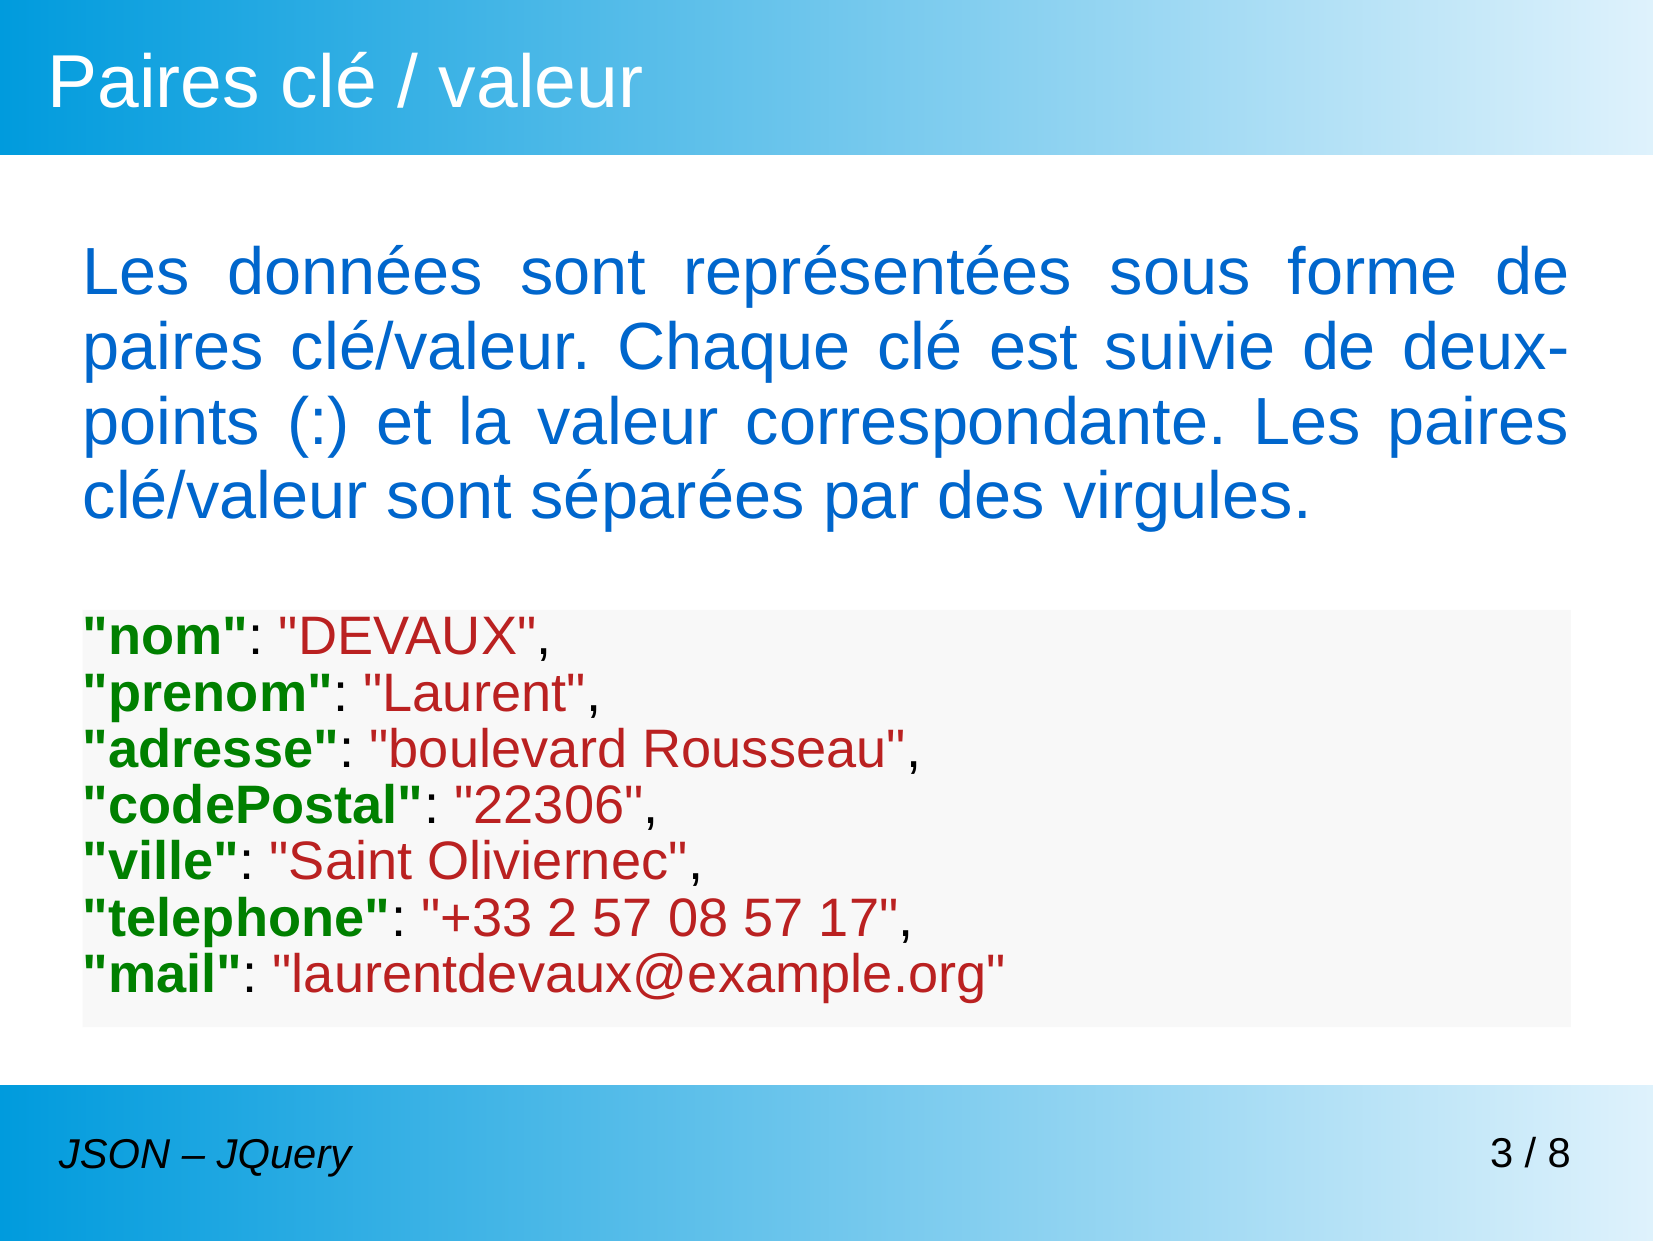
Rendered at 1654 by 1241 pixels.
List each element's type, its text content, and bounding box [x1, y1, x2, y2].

picture [137, 1086, 142, 1240]
list Les données sont représentées sous forme de paires clé/valeur. Chaque clé est suivie de deux-points (:) et la valeur correspondante. Les paires clé/valeur sont séparées par des virgules. [82, 234, 1571, 578]
title Paires clé / valeur [47, 28, 1536, 134]
list "nom": "DEVAUX", "prenom": "Laurent", "adresse": "boulevard Rousseau", "codePostal": "22306", "ville": "Saint Oliviernec", "telephone": "+33 2 57 08 57 17", "mail": "laurentdevaux@example.org" [82, 609, 1571, 1028]
